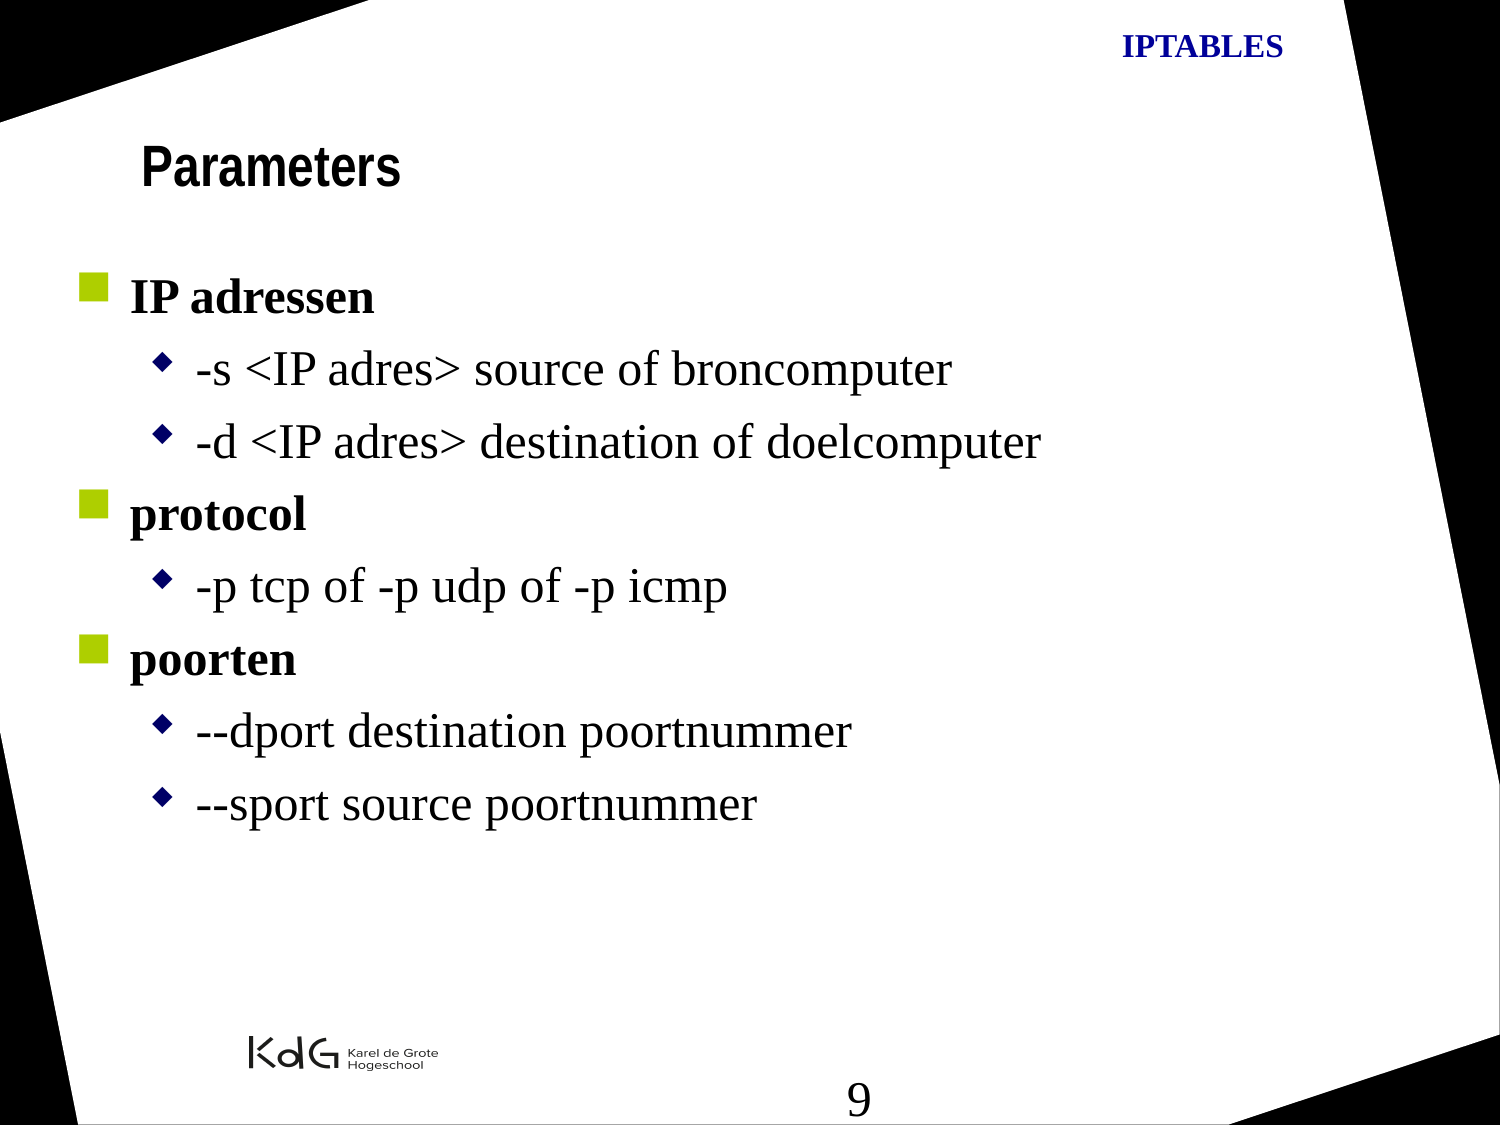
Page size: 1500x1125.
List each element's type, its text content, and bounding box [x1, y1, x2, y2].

picture [249, 1036, 438, 1071]
text_box IP adressen -s <IP adres> source of broncomputer -d <IP adres> destination of doelcomputer protocol -p tcp of -p udp of -p icmp poorten --dport destination poortnummer --sport source poortnummer [75, 263, 1425, 1006]
text_box Parameters [141, 72, 1447, 253]
